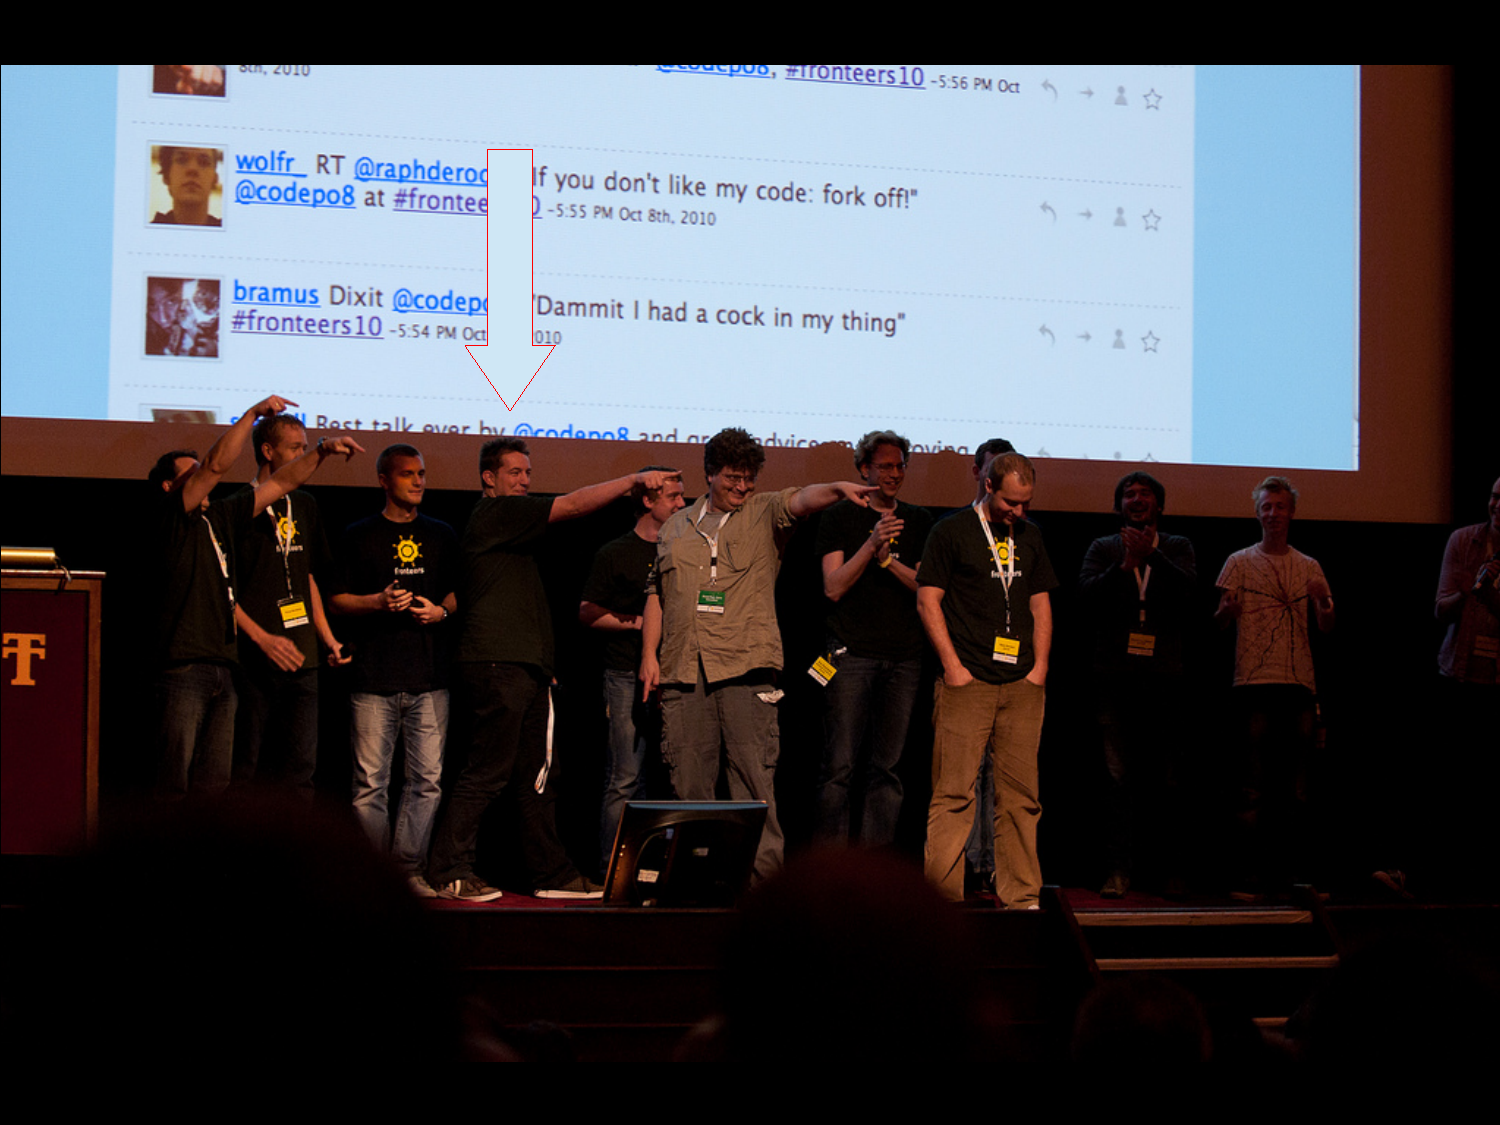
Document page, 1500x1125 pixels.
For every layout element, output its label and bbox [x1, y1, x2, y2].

picture [1, 65, 1500, 1062]
text_box [465, 149, 556, 411]
